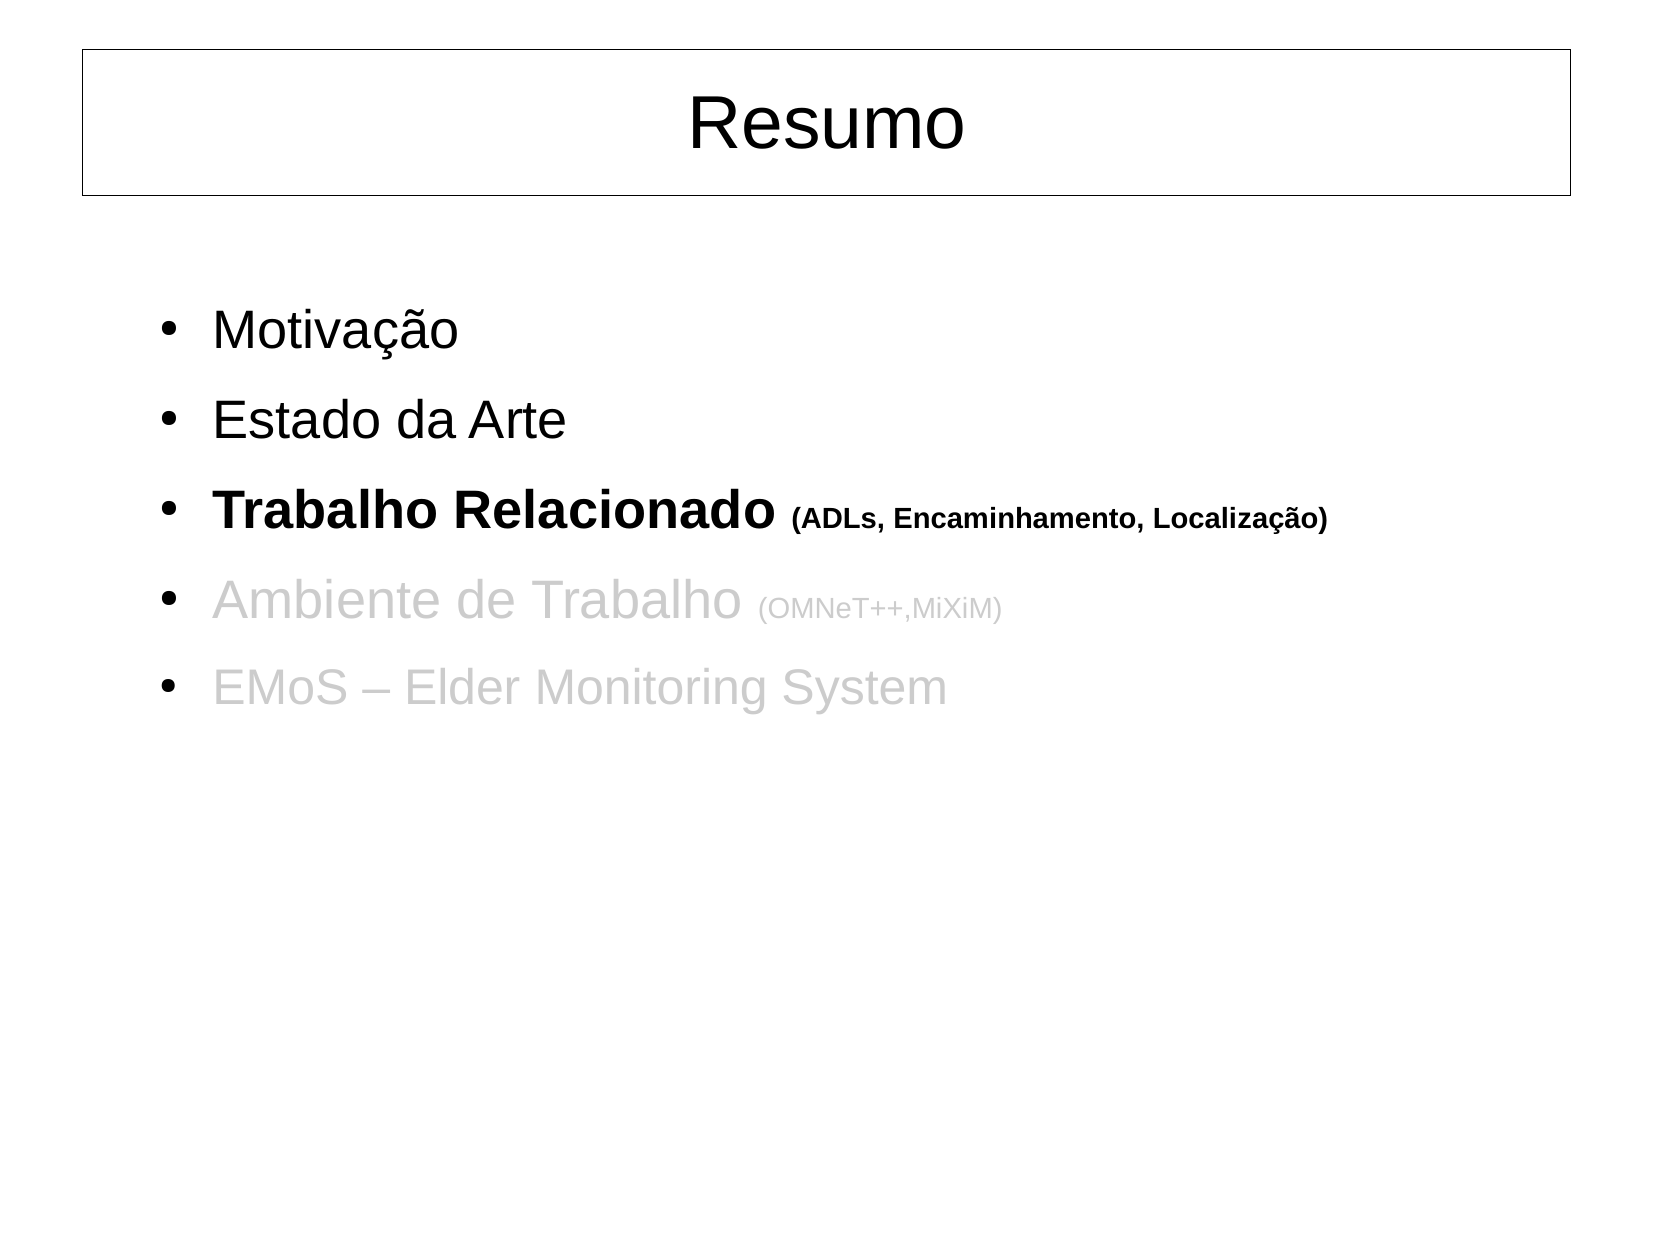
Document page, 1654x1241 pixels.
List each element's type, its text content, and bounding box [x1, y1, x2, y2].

title Resumo [82, 49, 1571, 196]
list Motivação Estado da Arte Trabalho Relacionado (ADLs, Encaminhamento, Localização) Ambiente de Trabalho (OMNeT++,MiXiM) EMoS – Elder Monitoring System [141, 299, 1515, 945]
